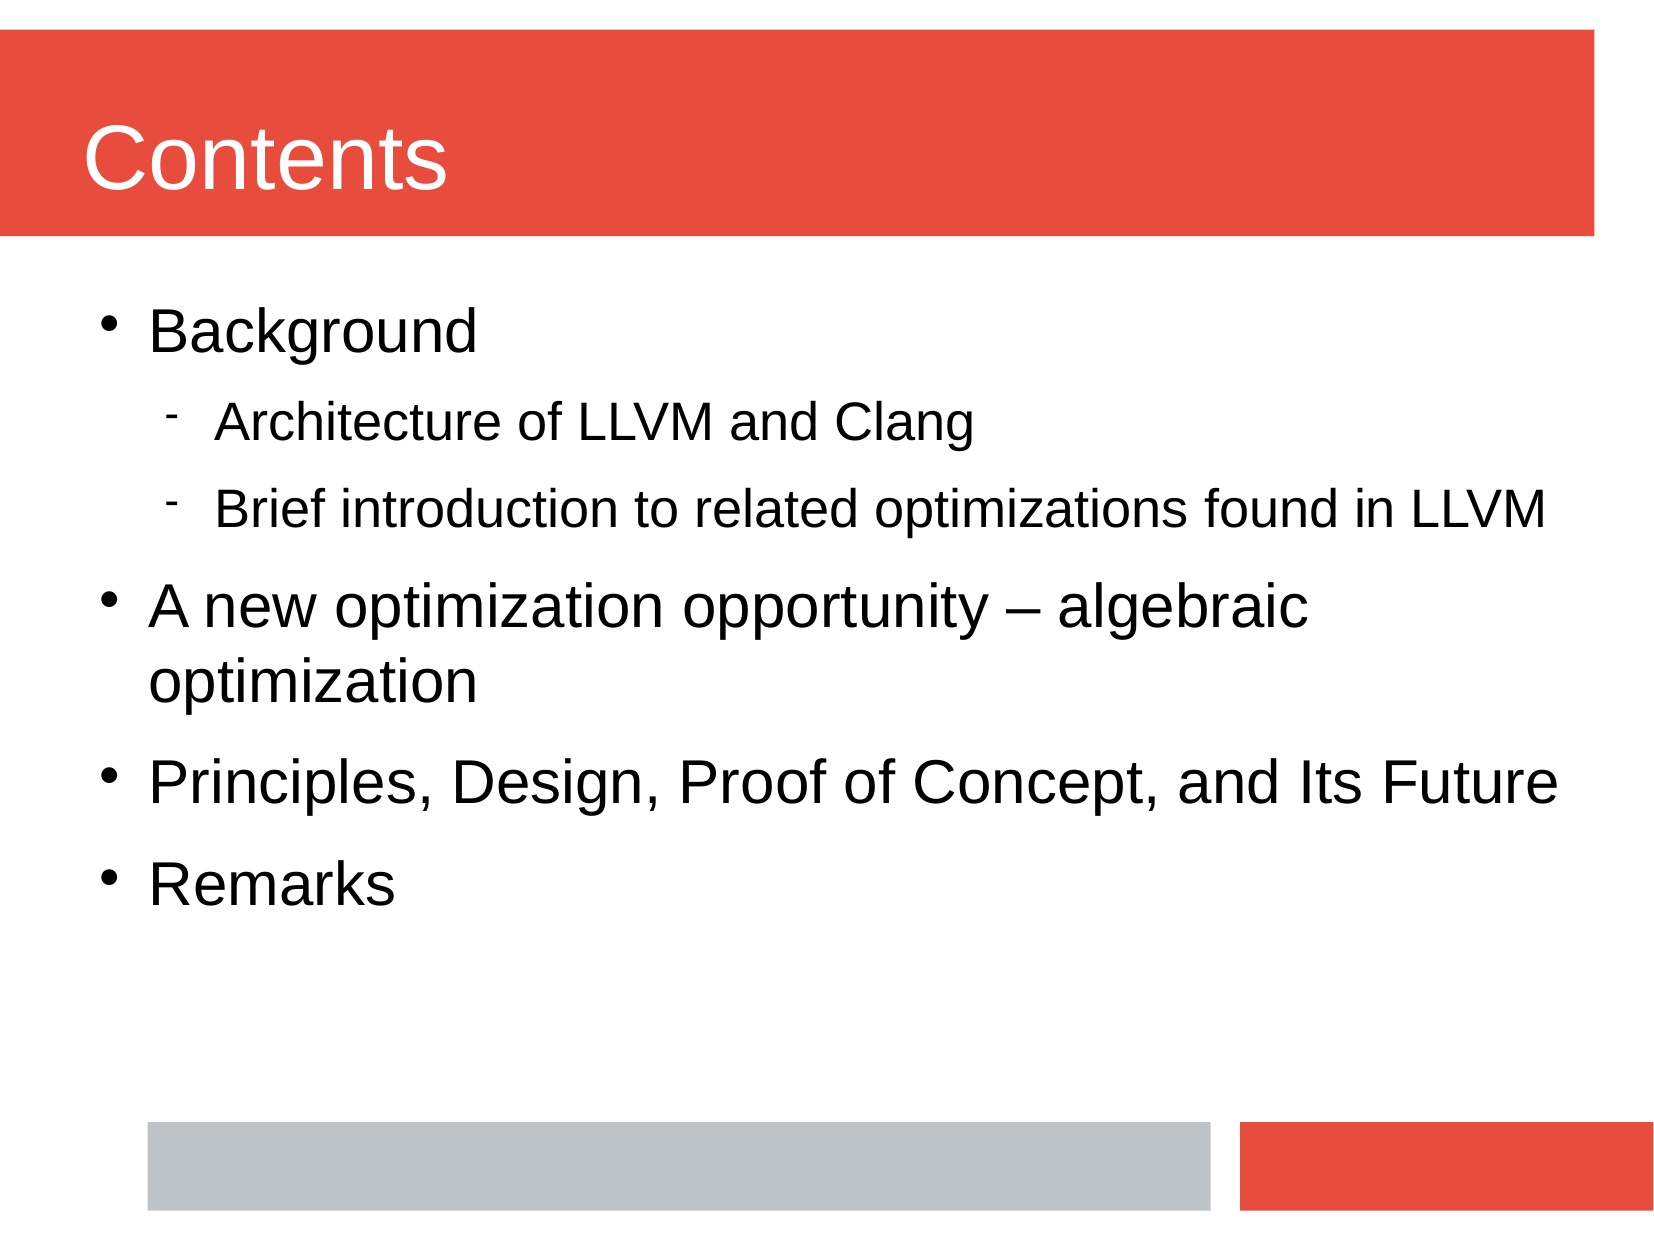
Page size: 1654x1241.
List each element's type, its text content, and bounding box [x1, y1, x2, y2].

text_box Background Architecture of LLVM and Clang Brief introduction to related optimizations found in LLVM A new optimization opportunity – algebraic optimization Principles, Design, Proof of Concept, and Its Future Remarks [82, 290, 1571, 1010]
text_box Contents [82, 97, 1571, 208]
